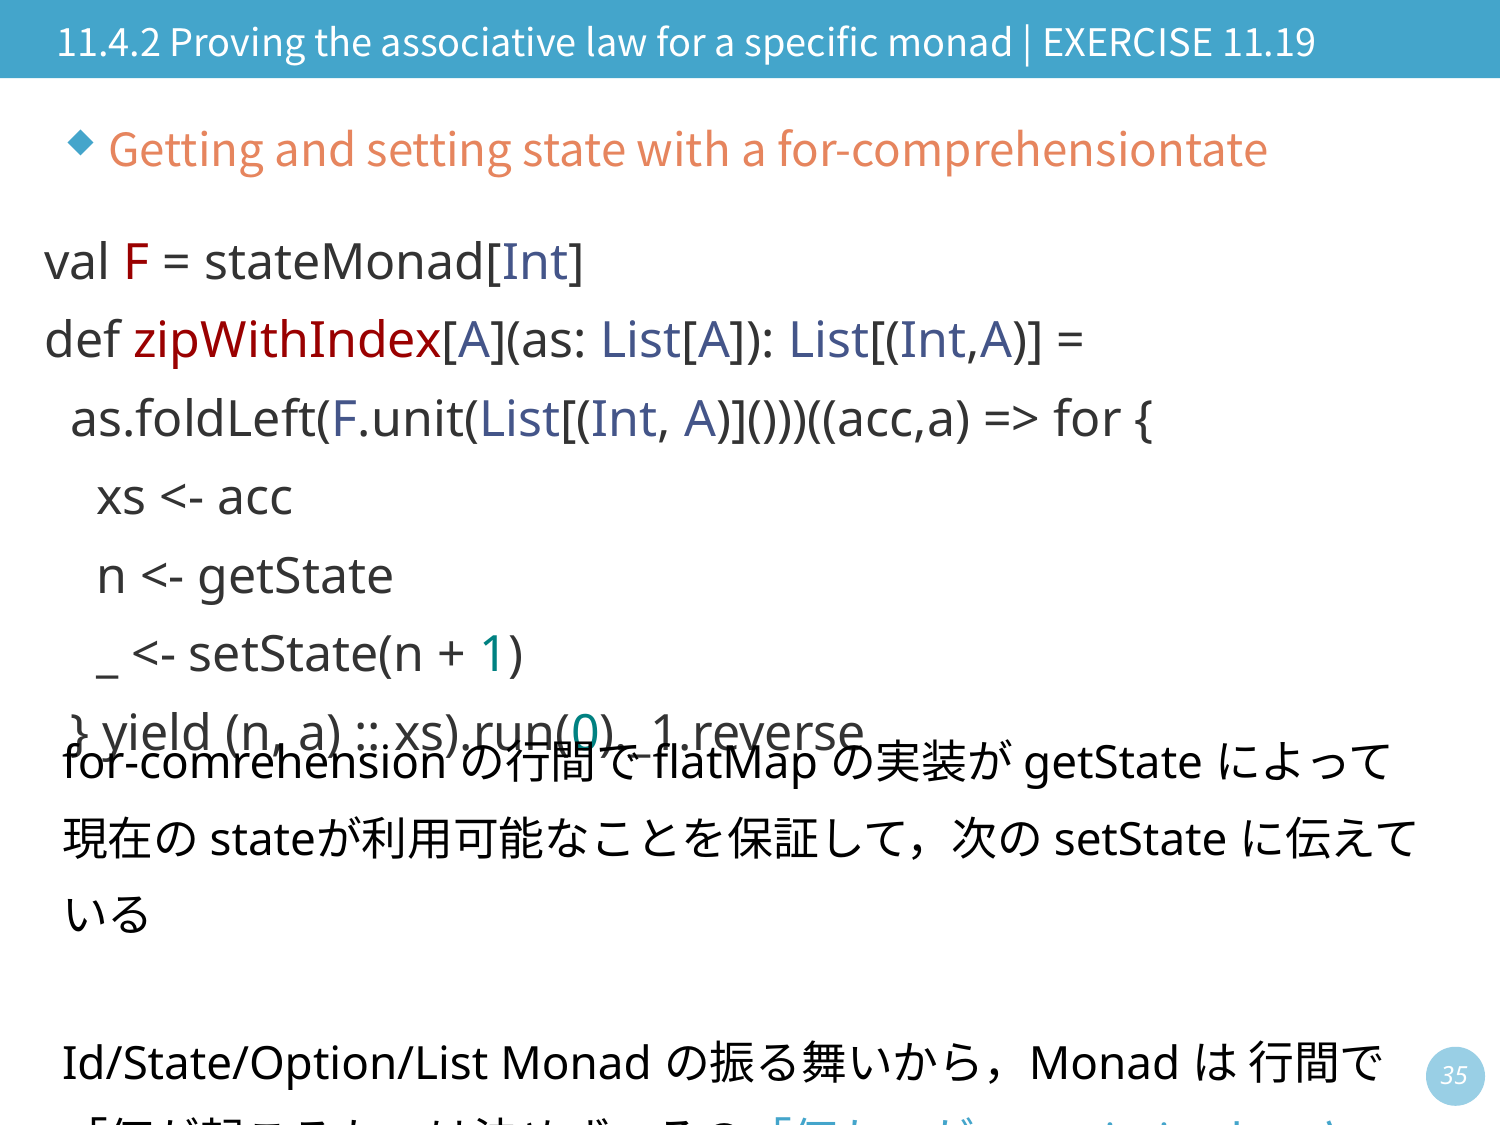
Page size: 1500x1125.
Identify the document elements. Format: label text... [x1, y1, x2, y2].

text_box val F = stateMonad[Int] def zipWithIndex[A](as: List[A]): List[(Int,A)] = as.foldLeft(F.unit(List[(Int, A)]()))((acc,a) => for { xs <- acc n <- getState _ <- setState(n + 1) } yield (n, a) :: xs).run(0)._1.reverse [29, 208, 1483, 638]
list Getting and setting state with a for-comprehensiontate [49, 106, 1400, 189]
title 11.4.2 Proving the associative law for a specific monad | EXERCISE 11.19 [41, 7, 1392, 76]
slide_number <number> [1424, 1046, 1484, 1107]
text_box for-comrehension の行間で flatMap の実装が getState によって現在の stateが利用可能なことを保証して，次の setState に伝えている Id/State/Option/List Monad の振る舞いから，Monad は 行間で 「何が起こるか」は決めず，その「何か」が associative law と identity law を満たすことを取り決めている [47, 708, 1441, 1058]
